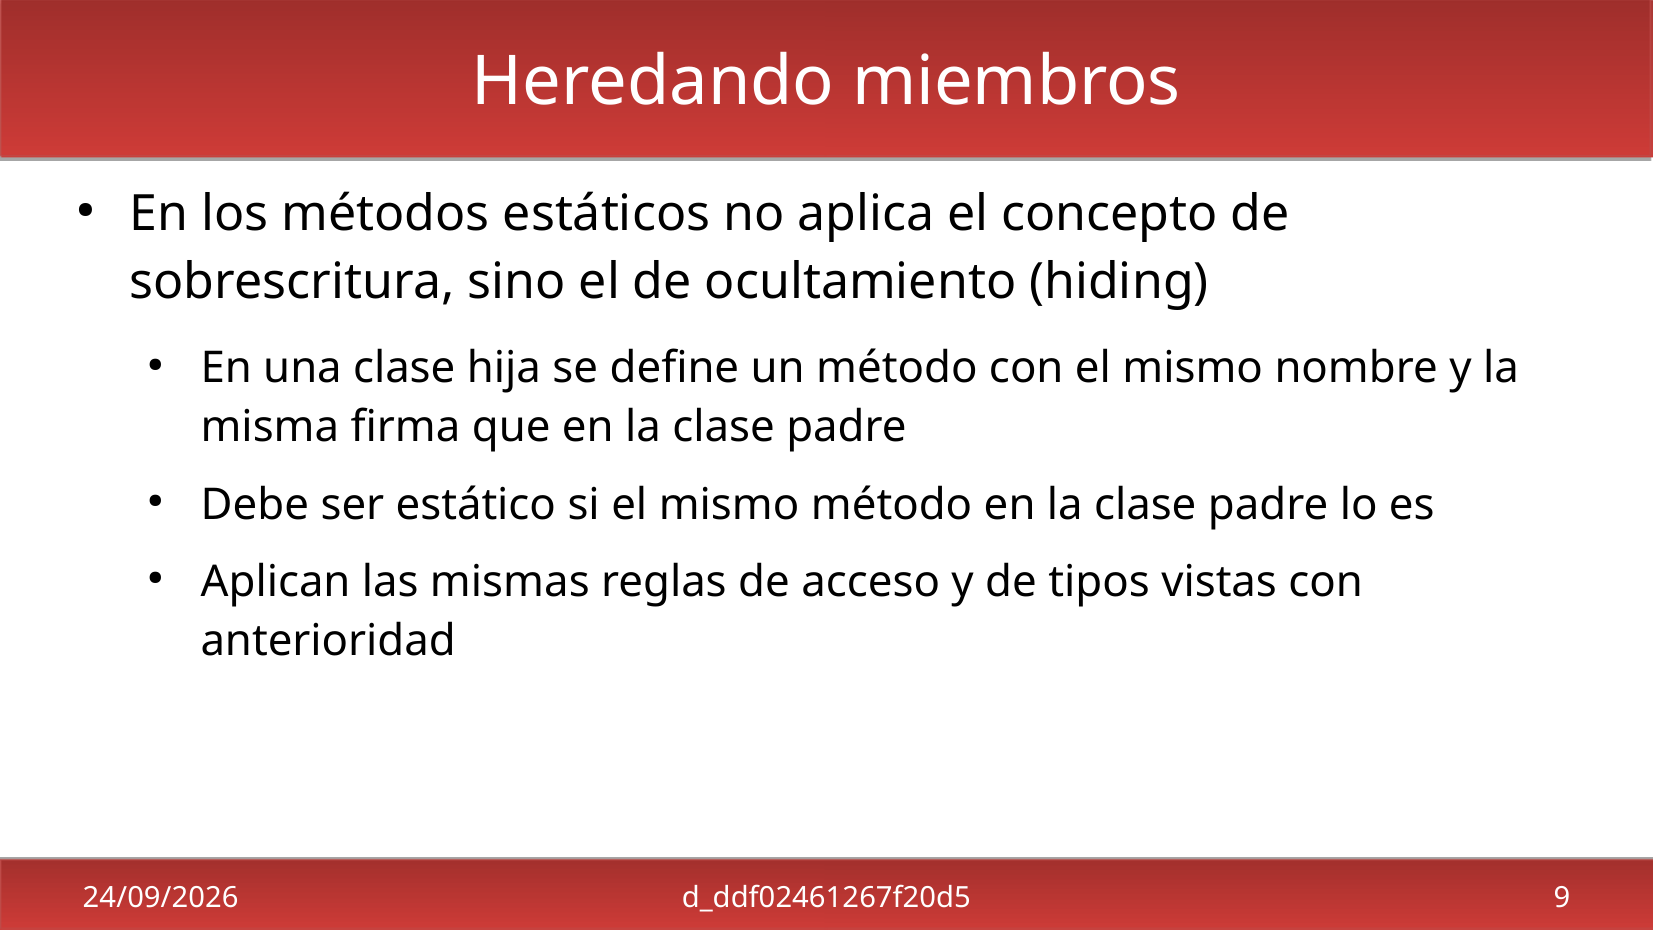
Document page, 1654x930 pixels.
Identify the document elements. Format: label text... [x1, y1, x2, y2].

list En los métodos estáticos no aplica el concepto de sobrescritura, sino el de ocultamiento (hiding) En una clase hija se define un método con el mismo nombre y la misma firma que en la clase padre Debe ser estático si el mismo método en la clase padre lo es Aplican las mismas reglas de acceso y de tipos vistas con anterioridad [58, 177, 1594, 791]
title Heredando miembros [58, 23, 1594, 133]
picture [0, 0, 1653, 161]
picture [0, 857, 1653, 930]
